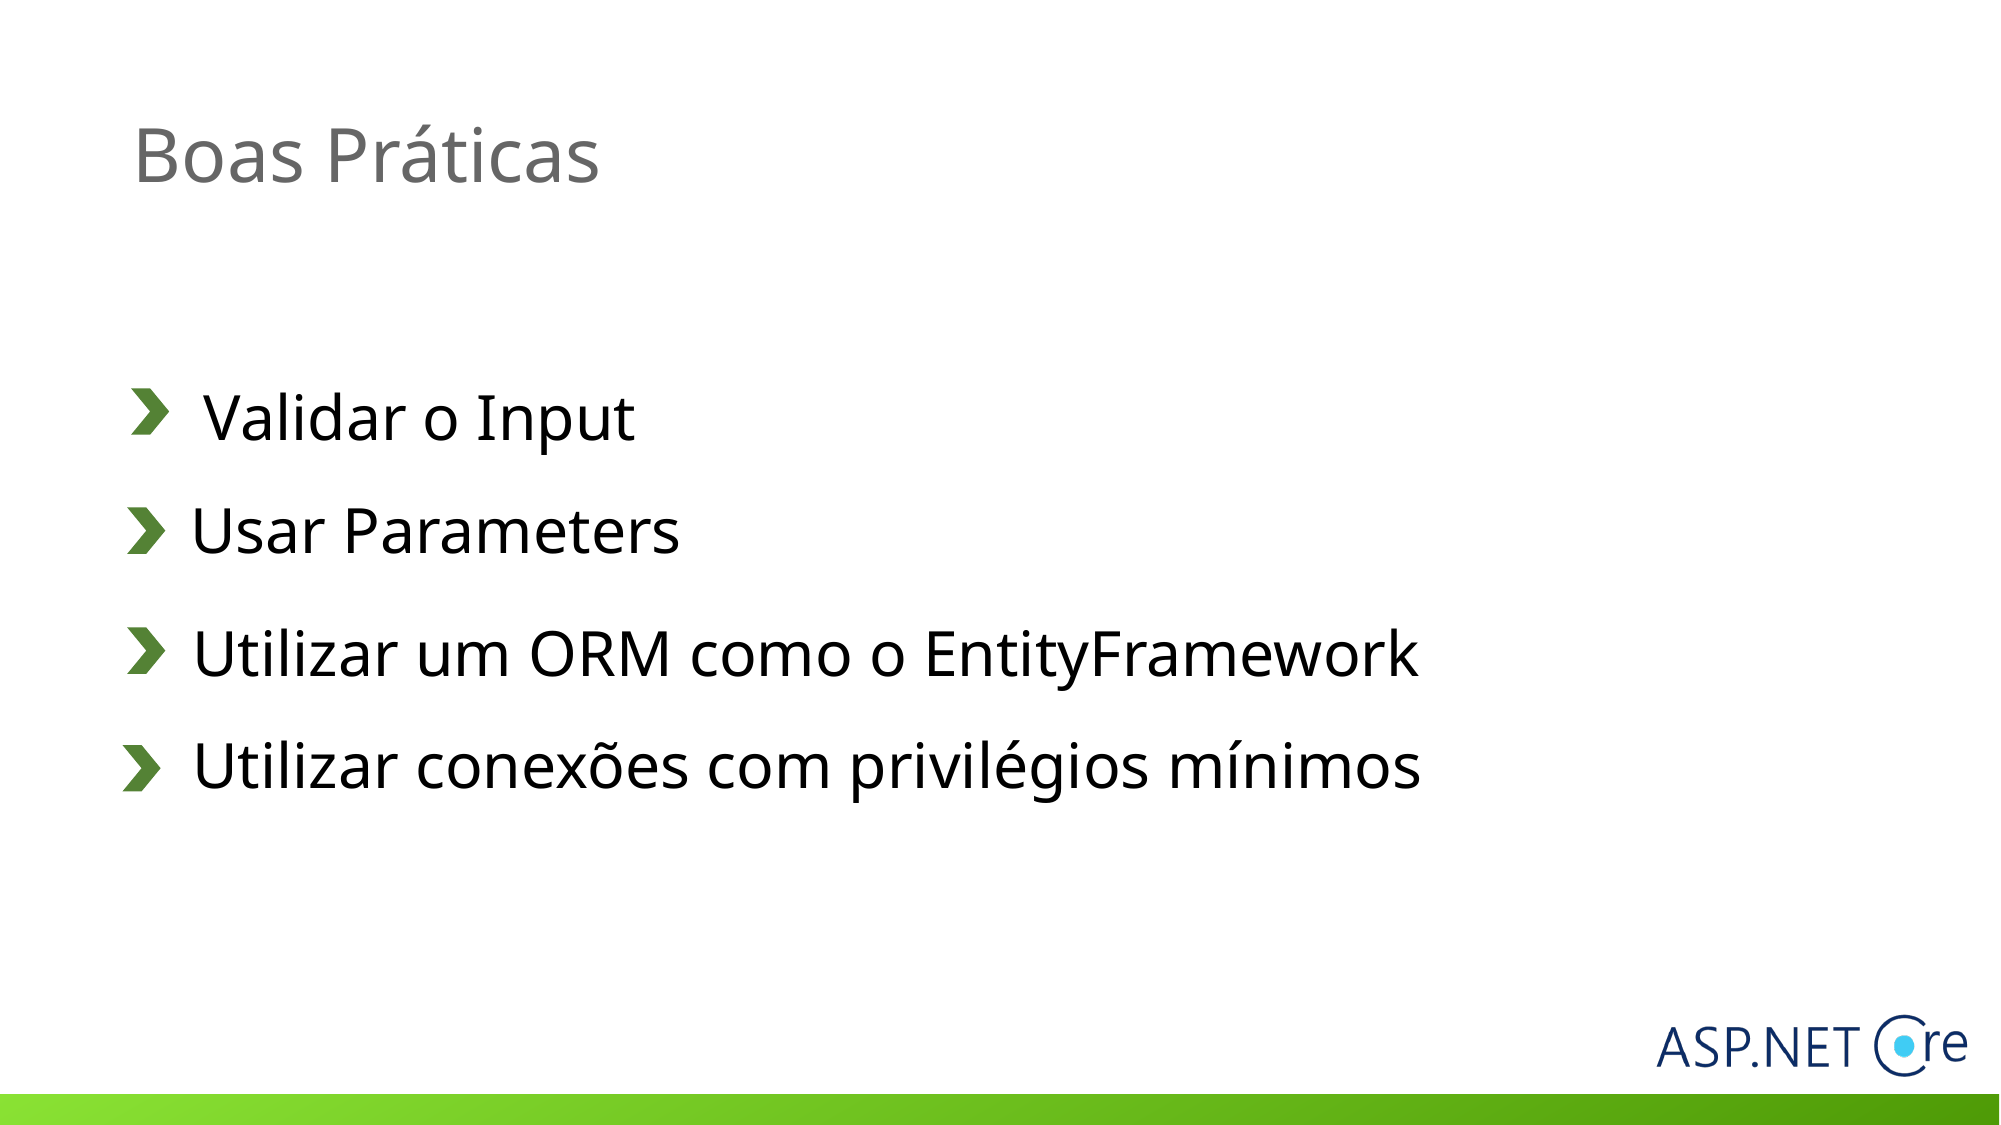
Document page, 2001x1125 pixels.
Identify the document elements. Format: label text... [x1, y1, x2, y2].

picture [1641, 999, 1985, 1091]
text_box Boas Práticas [118, 94, 792, 201]
text_box Validar o Input [188, 370, 875, 461]
text_box [122, 745, 161, 792]
text_box Utilizar um ORM como o EntityFramework [177, 606, 1546, 697]
text_box [0, 1094, 2000, 1125]
text_box Usar Parameters [175, 483, 831, 574]
text_box [127, 627, 166, 674]
text_box [131, 388, 170, 435]
text_box [127, 507, 166, 554]
text_box Utilizar conexões com privilégios mínimos [177, 719, 1546, 810]
